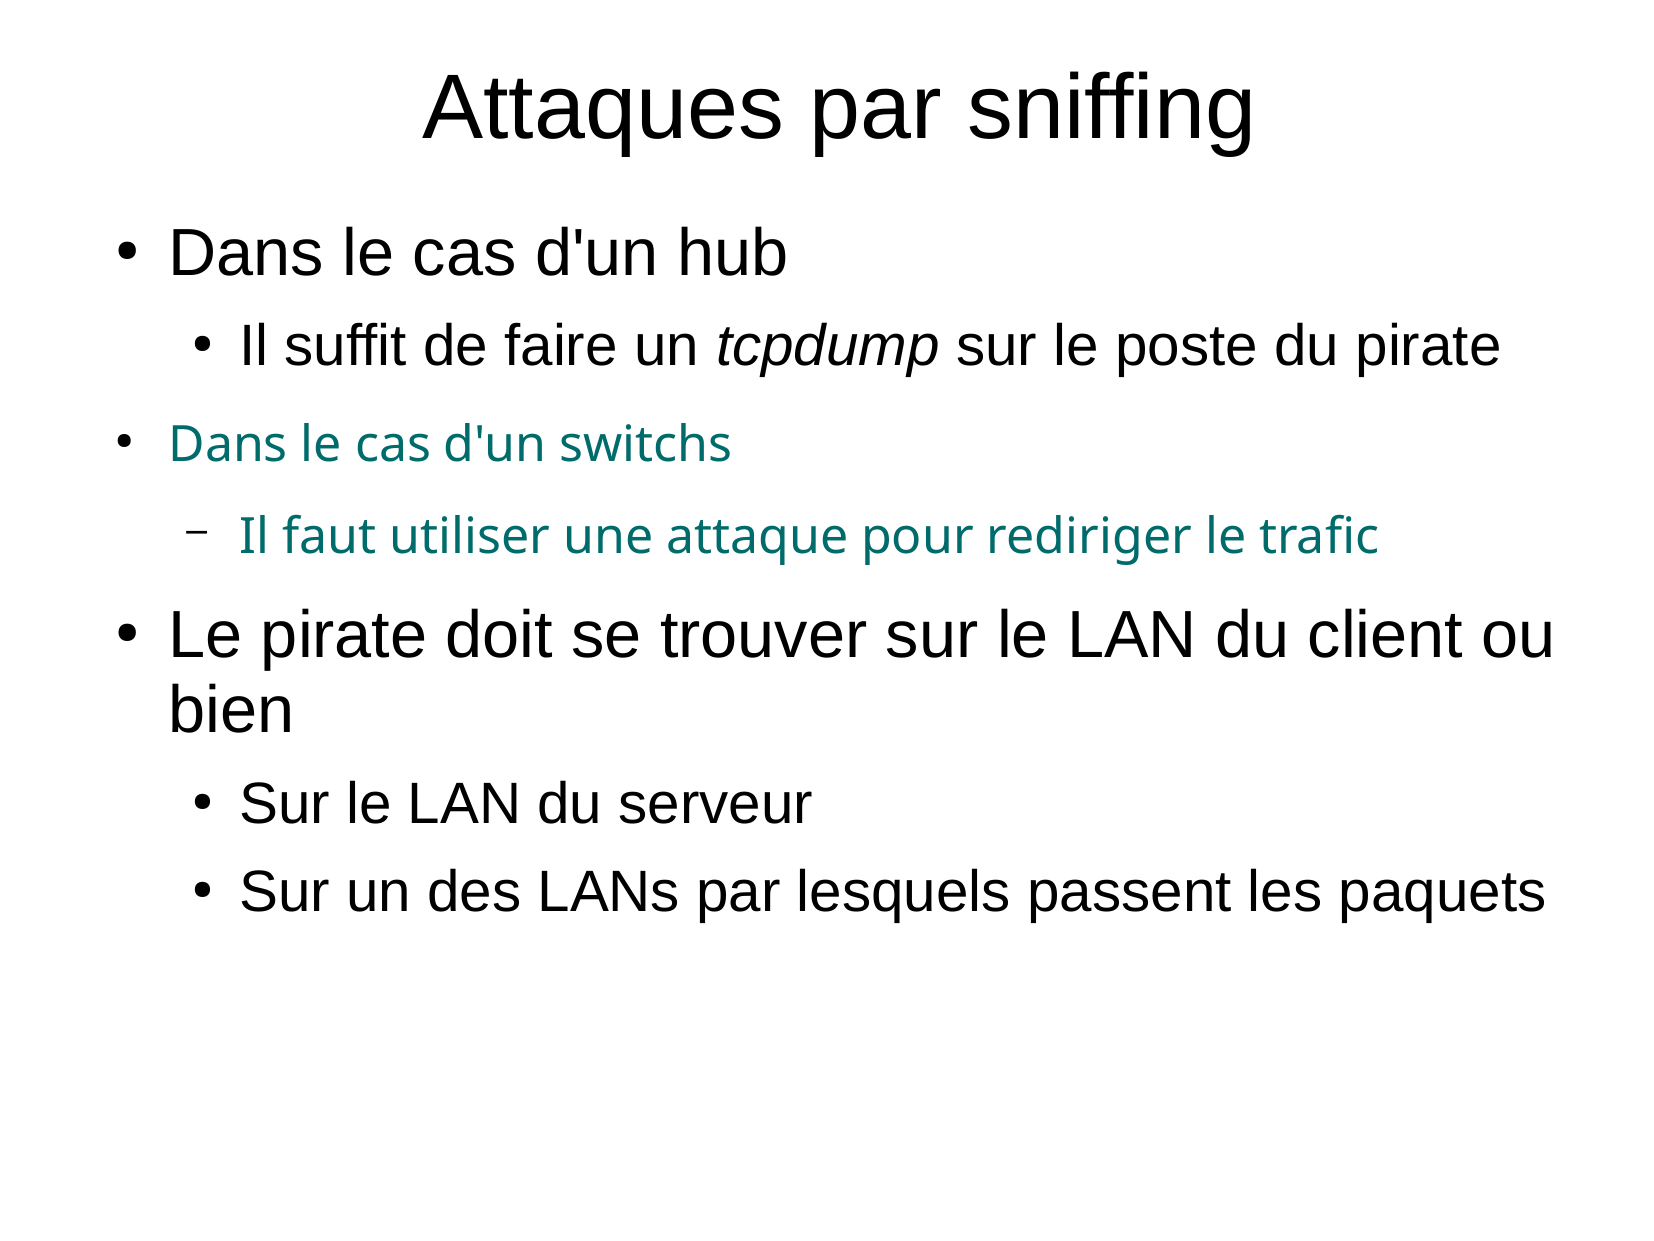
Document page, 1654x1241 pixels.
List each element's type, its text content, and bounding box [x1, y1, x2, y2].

list Dans le cas d'un hub Il suffit de faire un tcpdump sur le poste du pirate Dans le cas d'un switchs Il faut utiliser une attaque pour rediriger le trafic Le pirate doit se trouver sur le LAN du client ou bien Sur le LAN du serveur Sur un des LANs par lesquels passent les paquets [97, 214, 1586, 1127]
title Attaques par sniffing [247, 32, 1433, 181]
